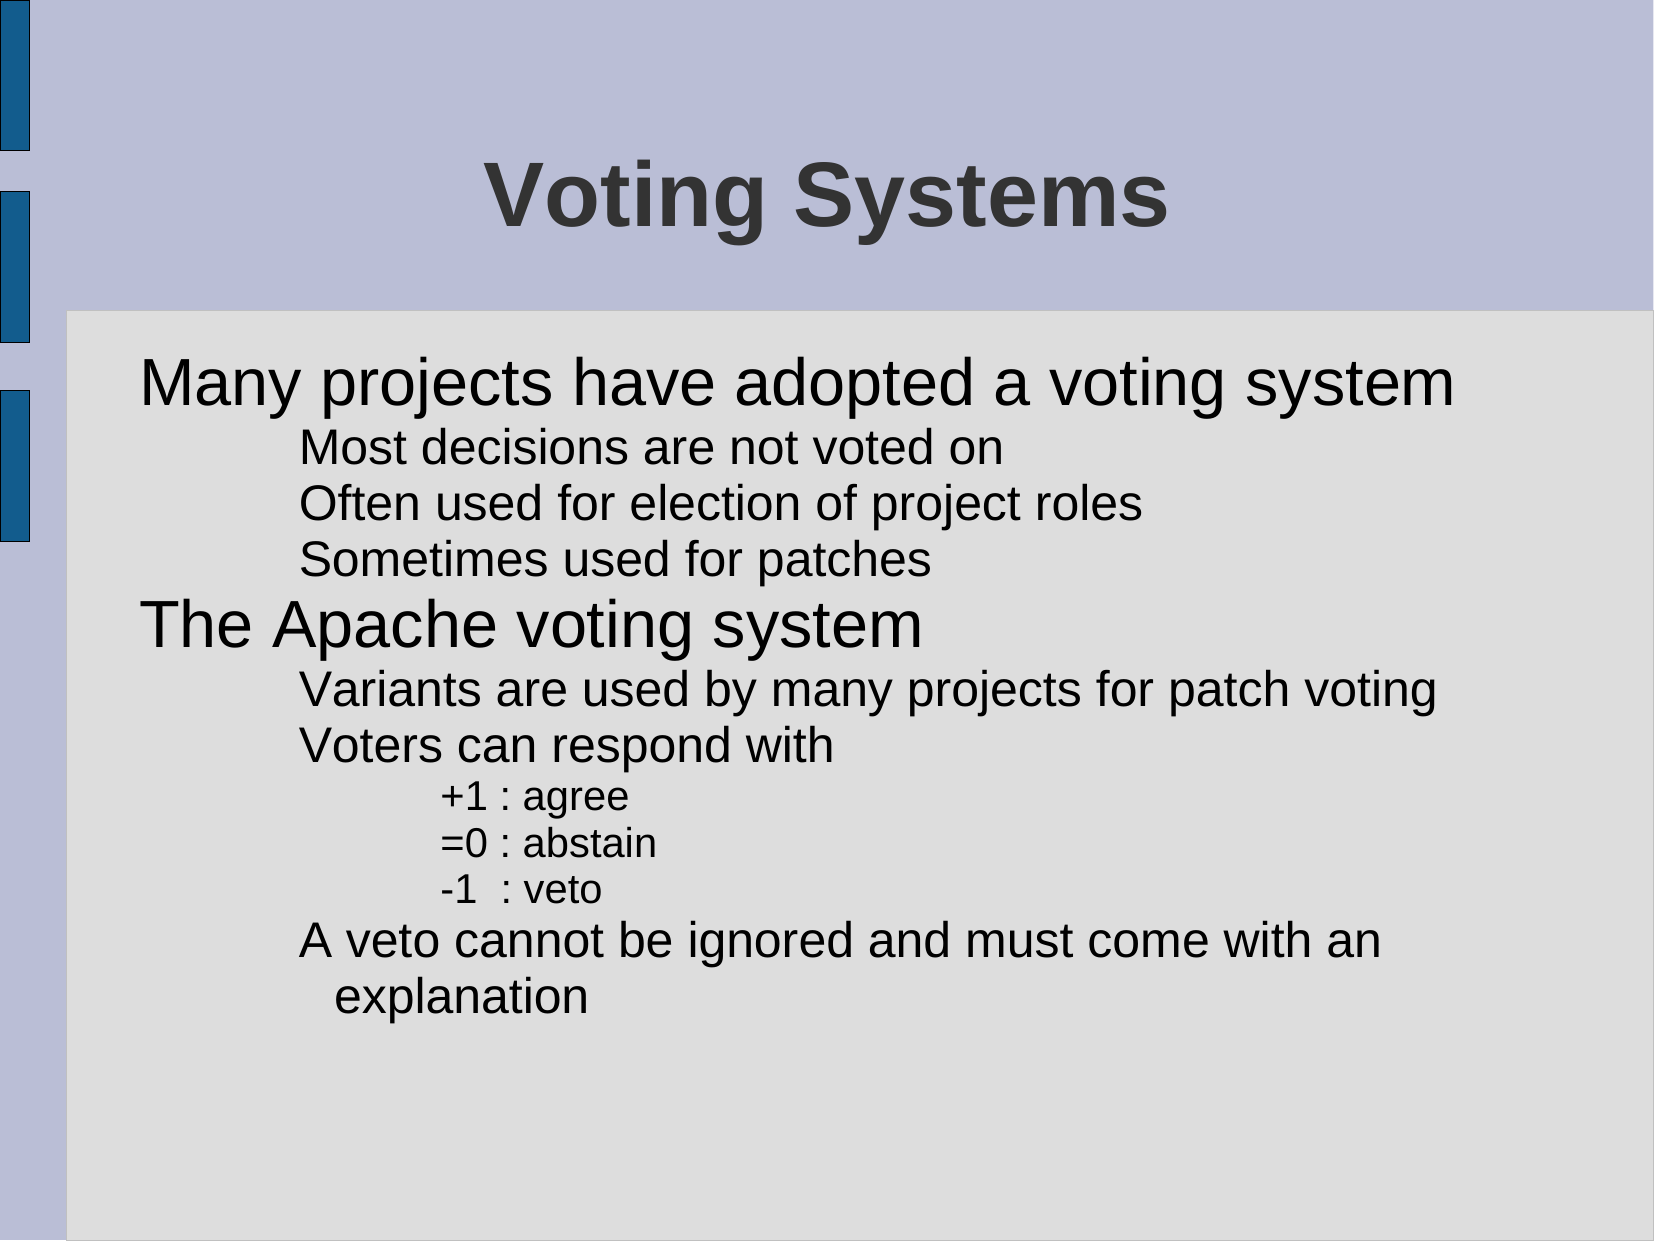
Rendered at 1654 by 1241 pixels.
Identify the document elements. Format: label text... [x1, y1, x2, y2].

title Voting Systems [121, 98, 1534, 291]
list Many projects have adopted a voting system Most decisions are not voted on Often used for election of project roles Sometimes used for patches The Apache voting system Variants are used by many projects for patch voting Voters can respond with +1 : agree =0 : abstain -1 : veto A veto cannot be ignored and must come with an explanation [121, 344, 1534, 1112]
